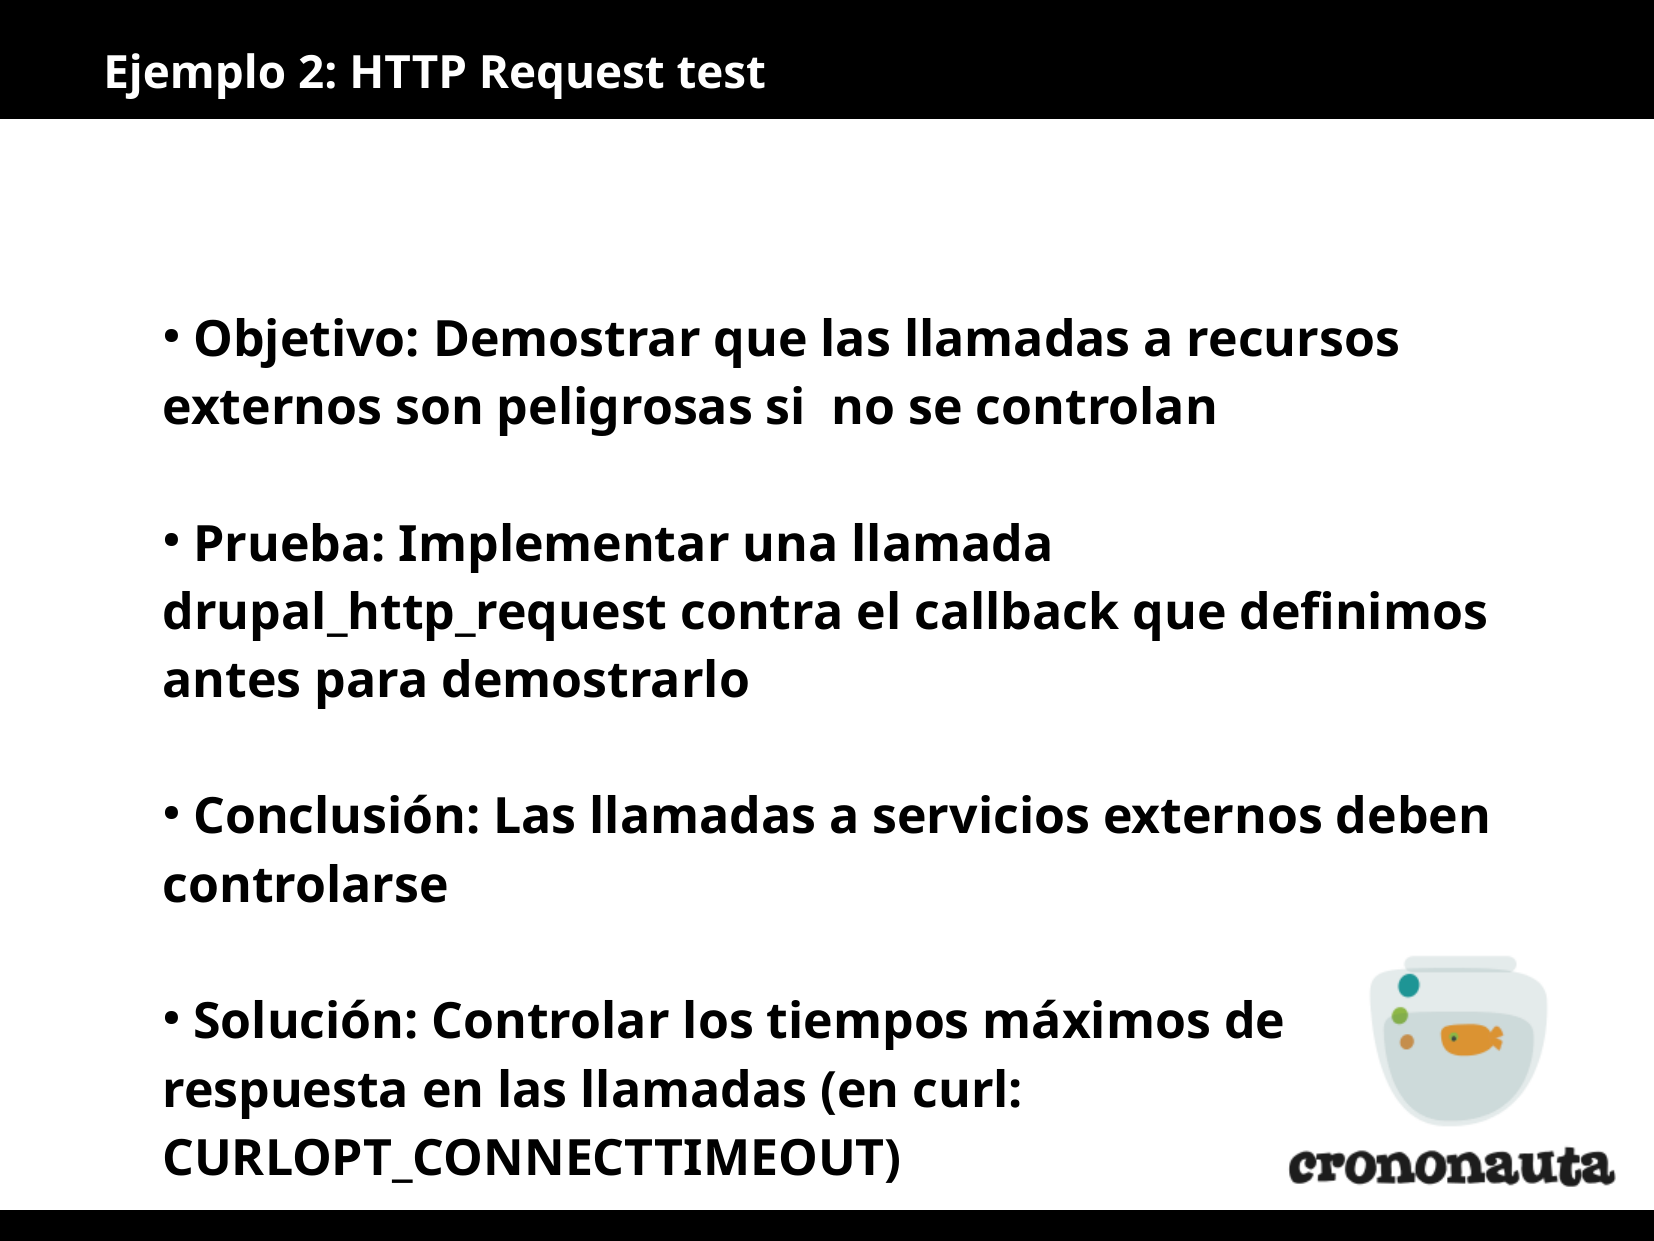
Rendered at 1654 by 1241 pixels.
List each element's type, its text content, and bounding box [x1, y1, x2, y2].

text_box Objetivo: Demostrar que las llamadas a recursos externos son peligrosas si no se controlan Prueba: Implementar una llamada drupal_http_request contra el callback que definimos antes para demostrarlo Conclusión: Las llamadas a servicios externos deben controlarse Solución: Controlar los tiempos máximos de respuesta en las llamadas (en curl: CURLOPT_CONNECTTIMEOUT) [147, 295, 1536, 926]
picture [1240, 1016, 1245, 1032]
picture [1240, 944, 1637, 1196]
text_box Ejemplo 2: HTTP Request test [88, 31, 766, 99]
